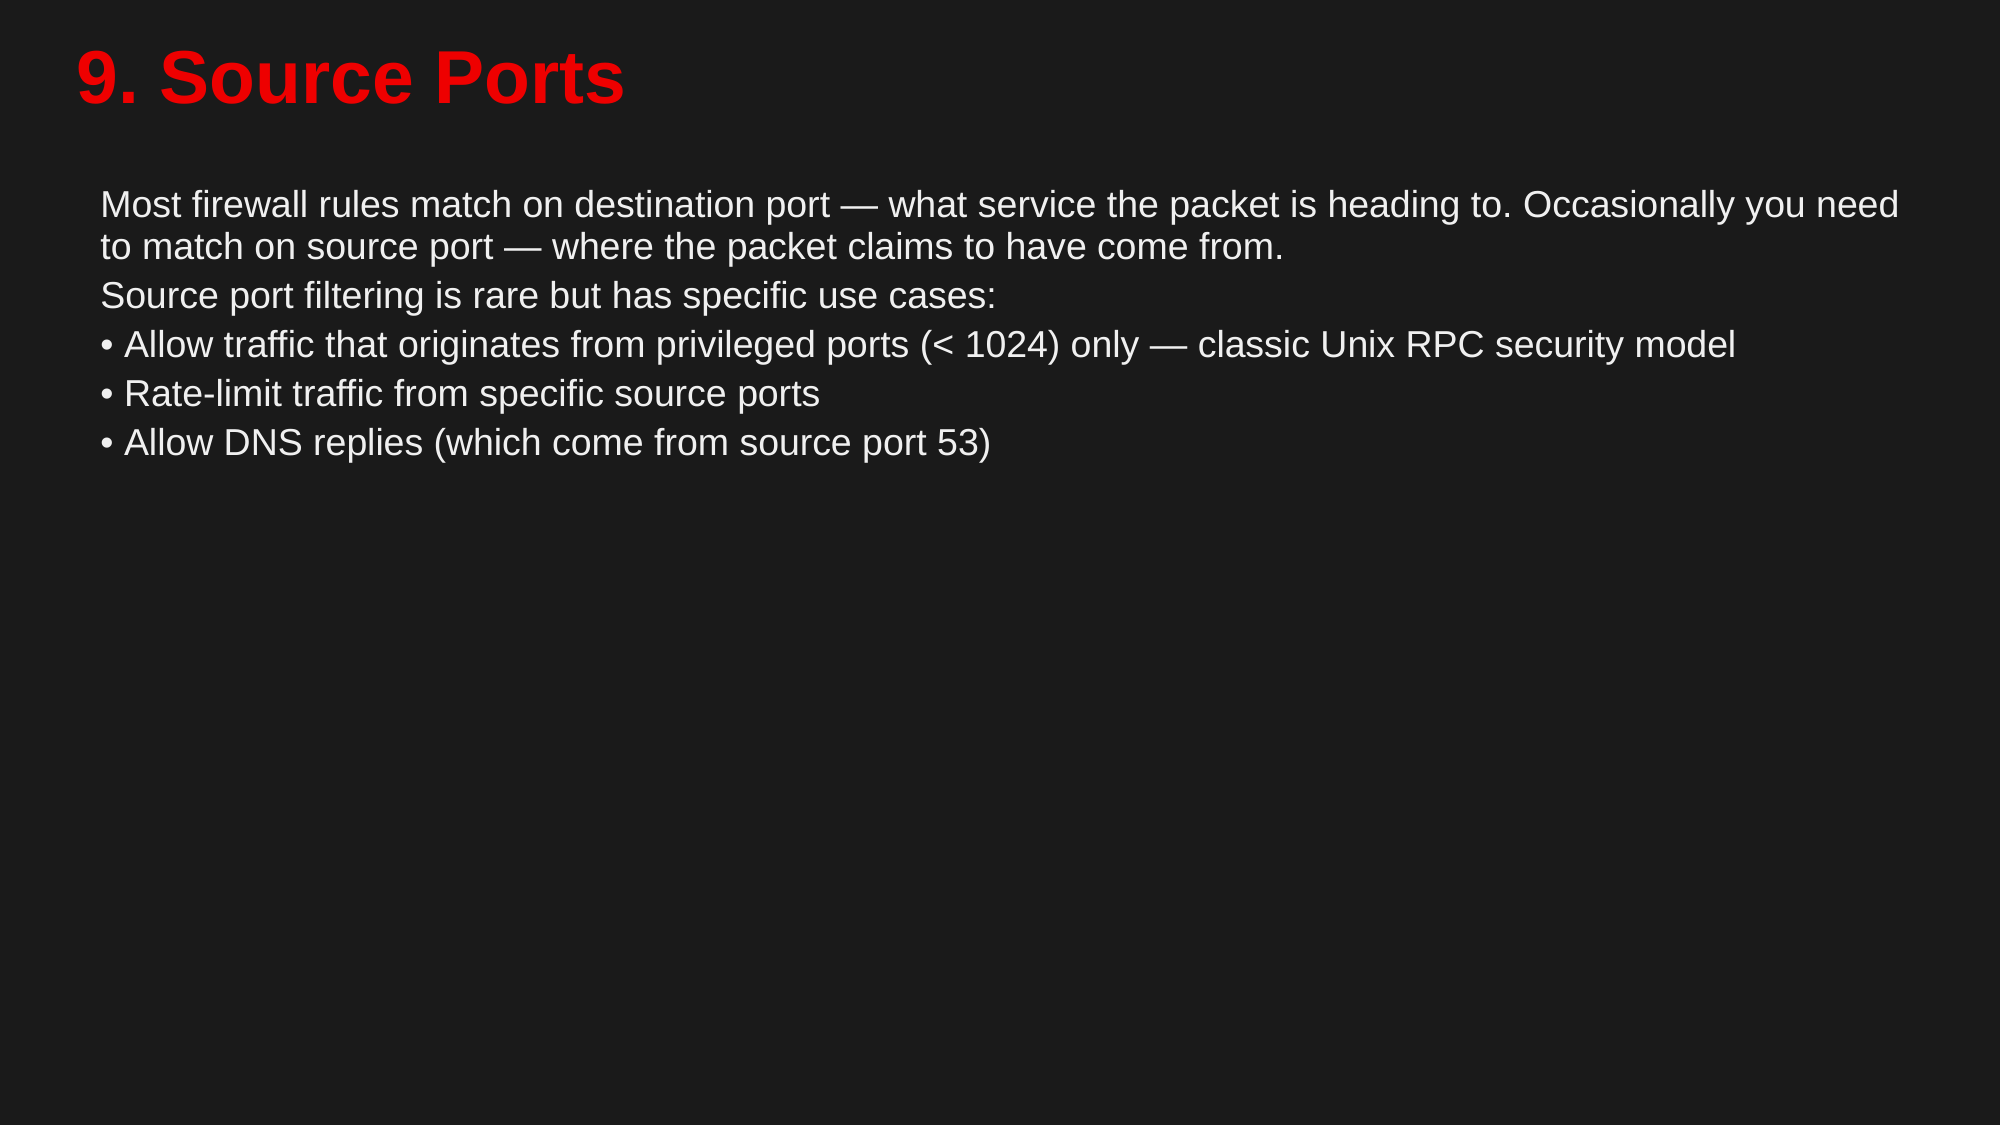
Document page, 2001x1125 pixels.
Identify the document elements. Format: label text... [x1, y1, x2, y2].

text_box 9. Source Ports [59, 23, 1942, 154]
text_box Most firewall rules match on destination port — what service the packet is heading to. Occasionally you need to match on source port — where the packet claims to have come from. Source port filtering is rare but has specific use cases: • Allow traffic that originates from privileged ports (< 1024) only — classic Unix RPC security model • Rate-limit traffic from specific source ports • Allow DNS replies (which come from source port 53) [59, 171, 1942, 1087]
